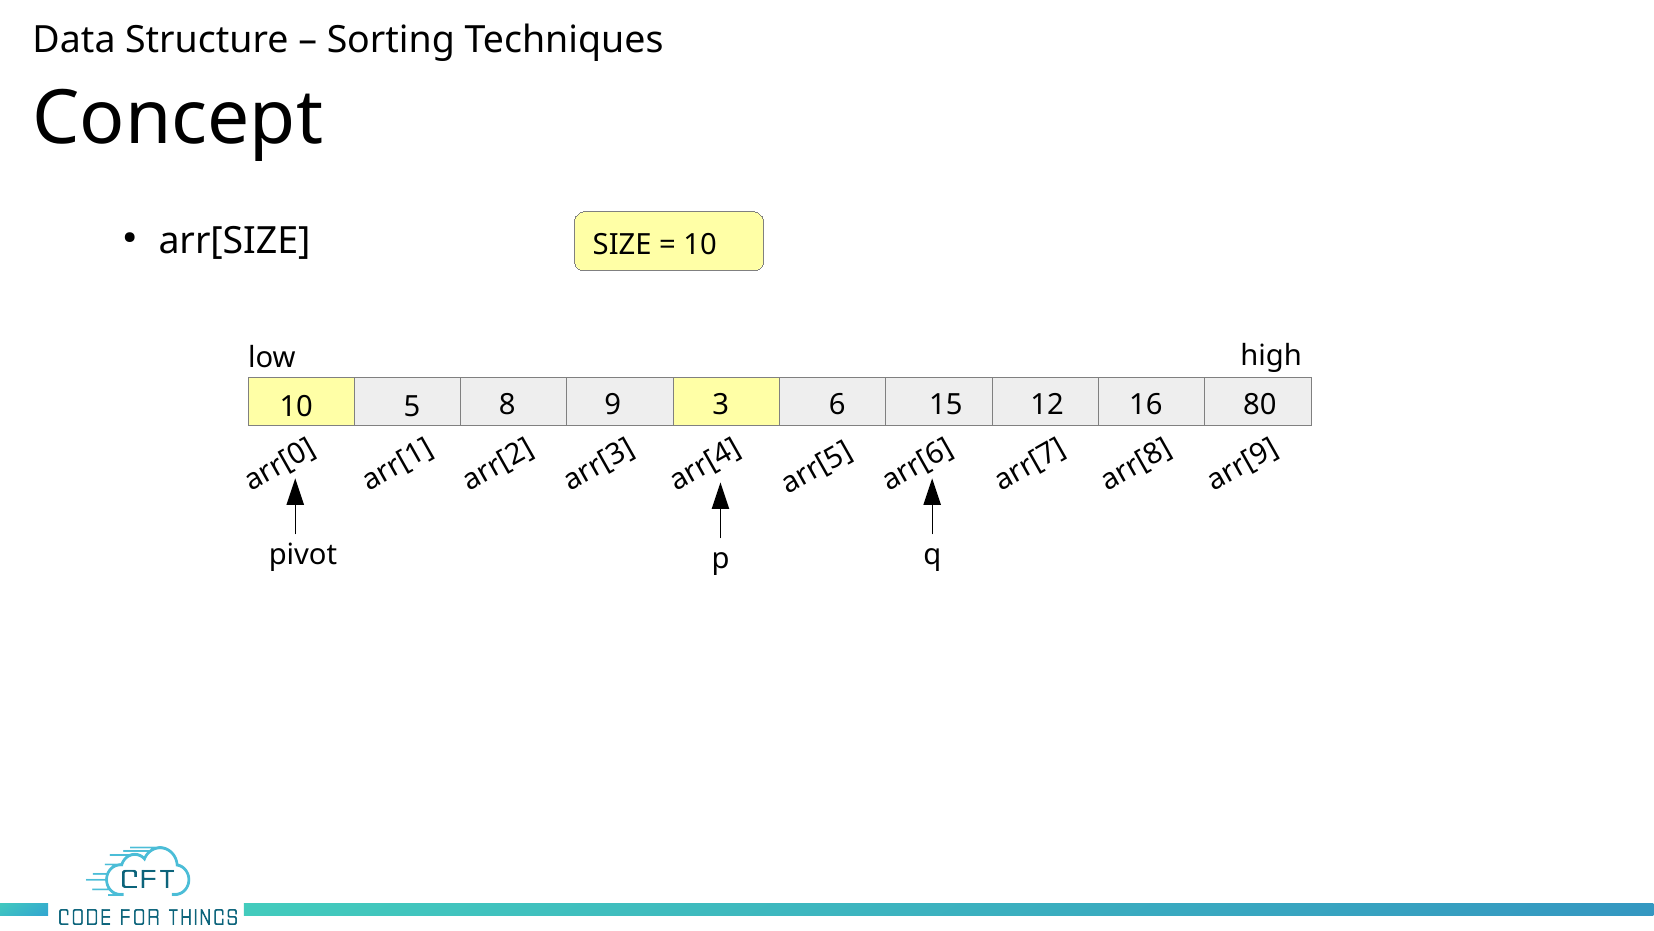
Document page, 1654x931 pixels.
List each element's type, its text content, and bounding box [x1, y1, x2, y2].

text_box 8 [484, 376, 551, 426]
text_box [863, 377, 914, 426]
text_box SIZE = 10 [577, 215, 758, 265]
text_box 6 [814, 376, 863, 426]
text_box 12 [1015, 376, 1083, 426]
text_box low [233, 328, 337, 378]
text_box [438, 377, 484, 426]
text_box 3 [690, 376, 762, 426]
text_box [982, 377, 1015, 426]
text_box [574, 211, 764, 271]
picture [59, 846, 237, 925]
title Data Structure – Sorting Techniques Concept [32, 12, 1184, 166]
text_box high [1225, 327, 1329, 377]
text_box 5 [388, 377, 438, 428]
text_box 9 [589, 376, 657, 426]
text_box [248, 378, 264, 426]
text_box arr[0] [218, 426, 360, 517]
text_box [1083, 377, 1114, 426]
text_box arr[4] [647, 426, 786, 517]
text_box 16 [1114, 376, 1182, 426]
text_box [332, 377, 388, 426]
text_box [1296, 377, 1312, 426]
text_box 10 [264, 378, 332, 428]
text_box arr[8] [1079, 401, 1213, 517]
text_box [551, 377, 589, 426]
text_box arr[2] [437, 404, 574, 517]
text_box arr[SIZE] [108, 205, 353, 272]
text_box [1182, 377, 1228, 426]
text_box 80 [1228, 377, 1296, 426]
text_box pivot [253, 525, 358, 575]
text_box 15 [914, 376, 982, 426]
text_box p [696, 529, 745, 579]
text_box arr[6] [863, 424, 999, 517]
text_box q [908, 525, 957, 575]
text_box arr[3] [537, 413, 680, 517]
text_box [762, 377, 814, 426]
text_box arr[5] [756, 404, 898, 520]
text_box arr[9] [1181, 405, 1323, 517]
text_box arr[7] [971, 404, 1111, 517]
text_box [657, 377, 690, 426]
text_box arr[1] [336, 401, 473, 517]
